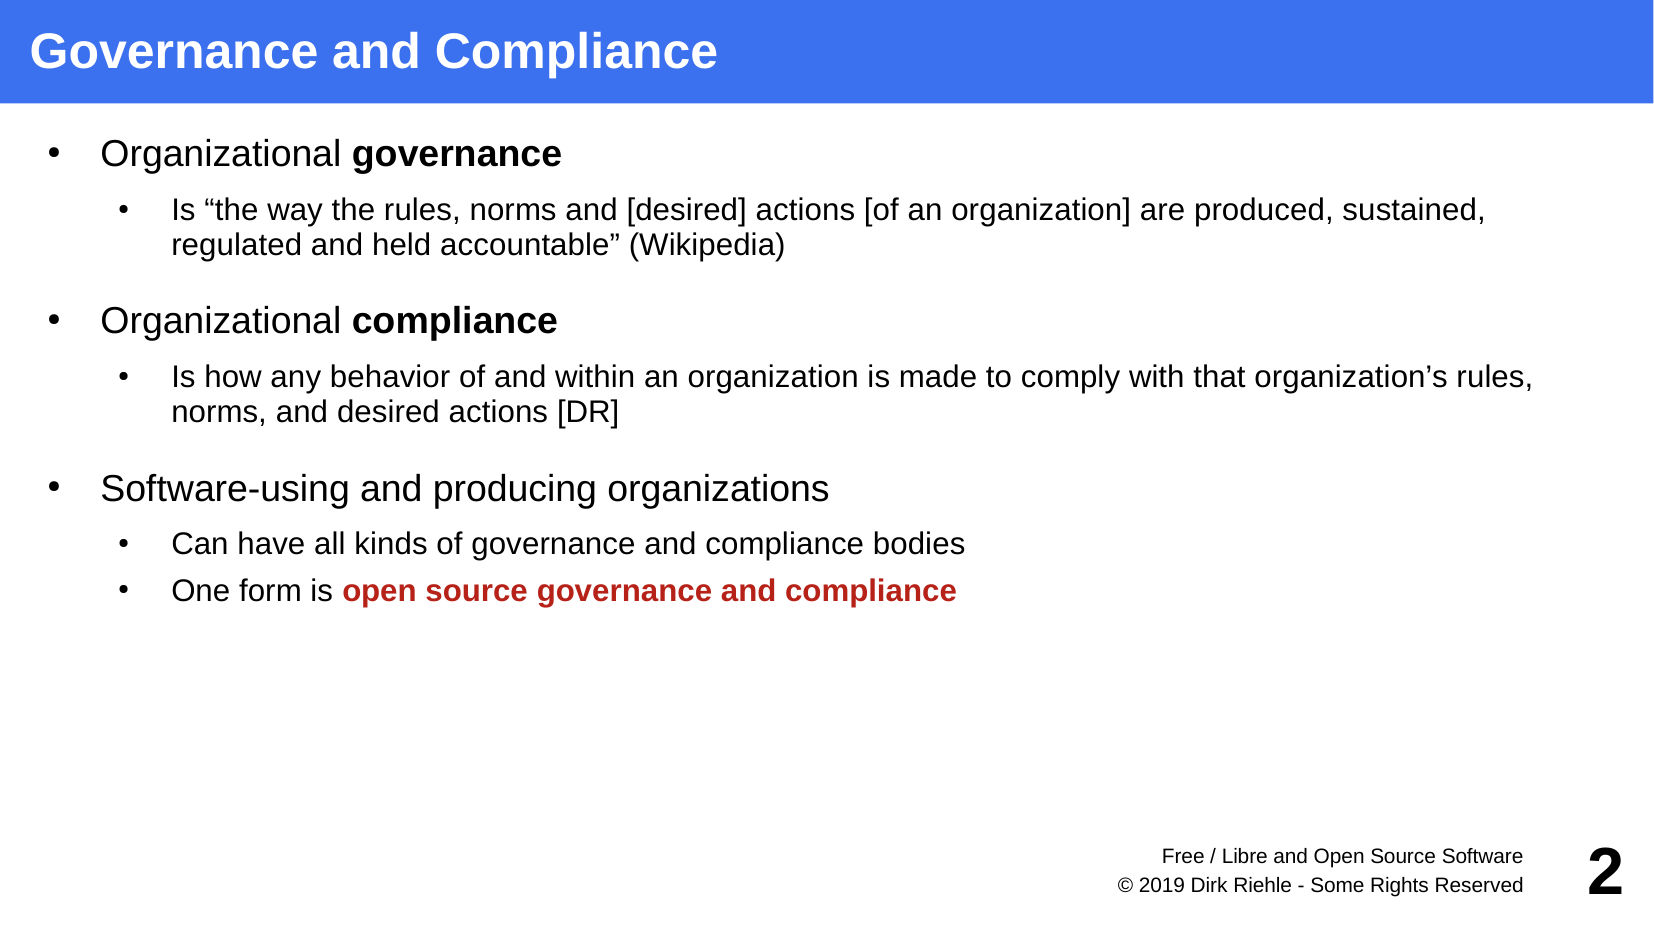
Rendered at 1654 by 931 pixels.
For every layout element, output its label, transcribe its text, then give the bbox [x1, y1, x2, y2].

list Organizational governance Is “the way the rules, norms and [desired] actions [of an organization] are produced, sustained, regulated and held accountable” (Wikipedia) Organizational compliance Is how any behavior of and within an organization is made to comply with that organization’s rules, norms, and desired actions [DR] Software-using and producing organizations Can have all kinds of governance and compliance bodies One form is open source governance and compliance [29, 132, 1625, 813]
title Governance and Compliance [0, 0, 1654, 104]
